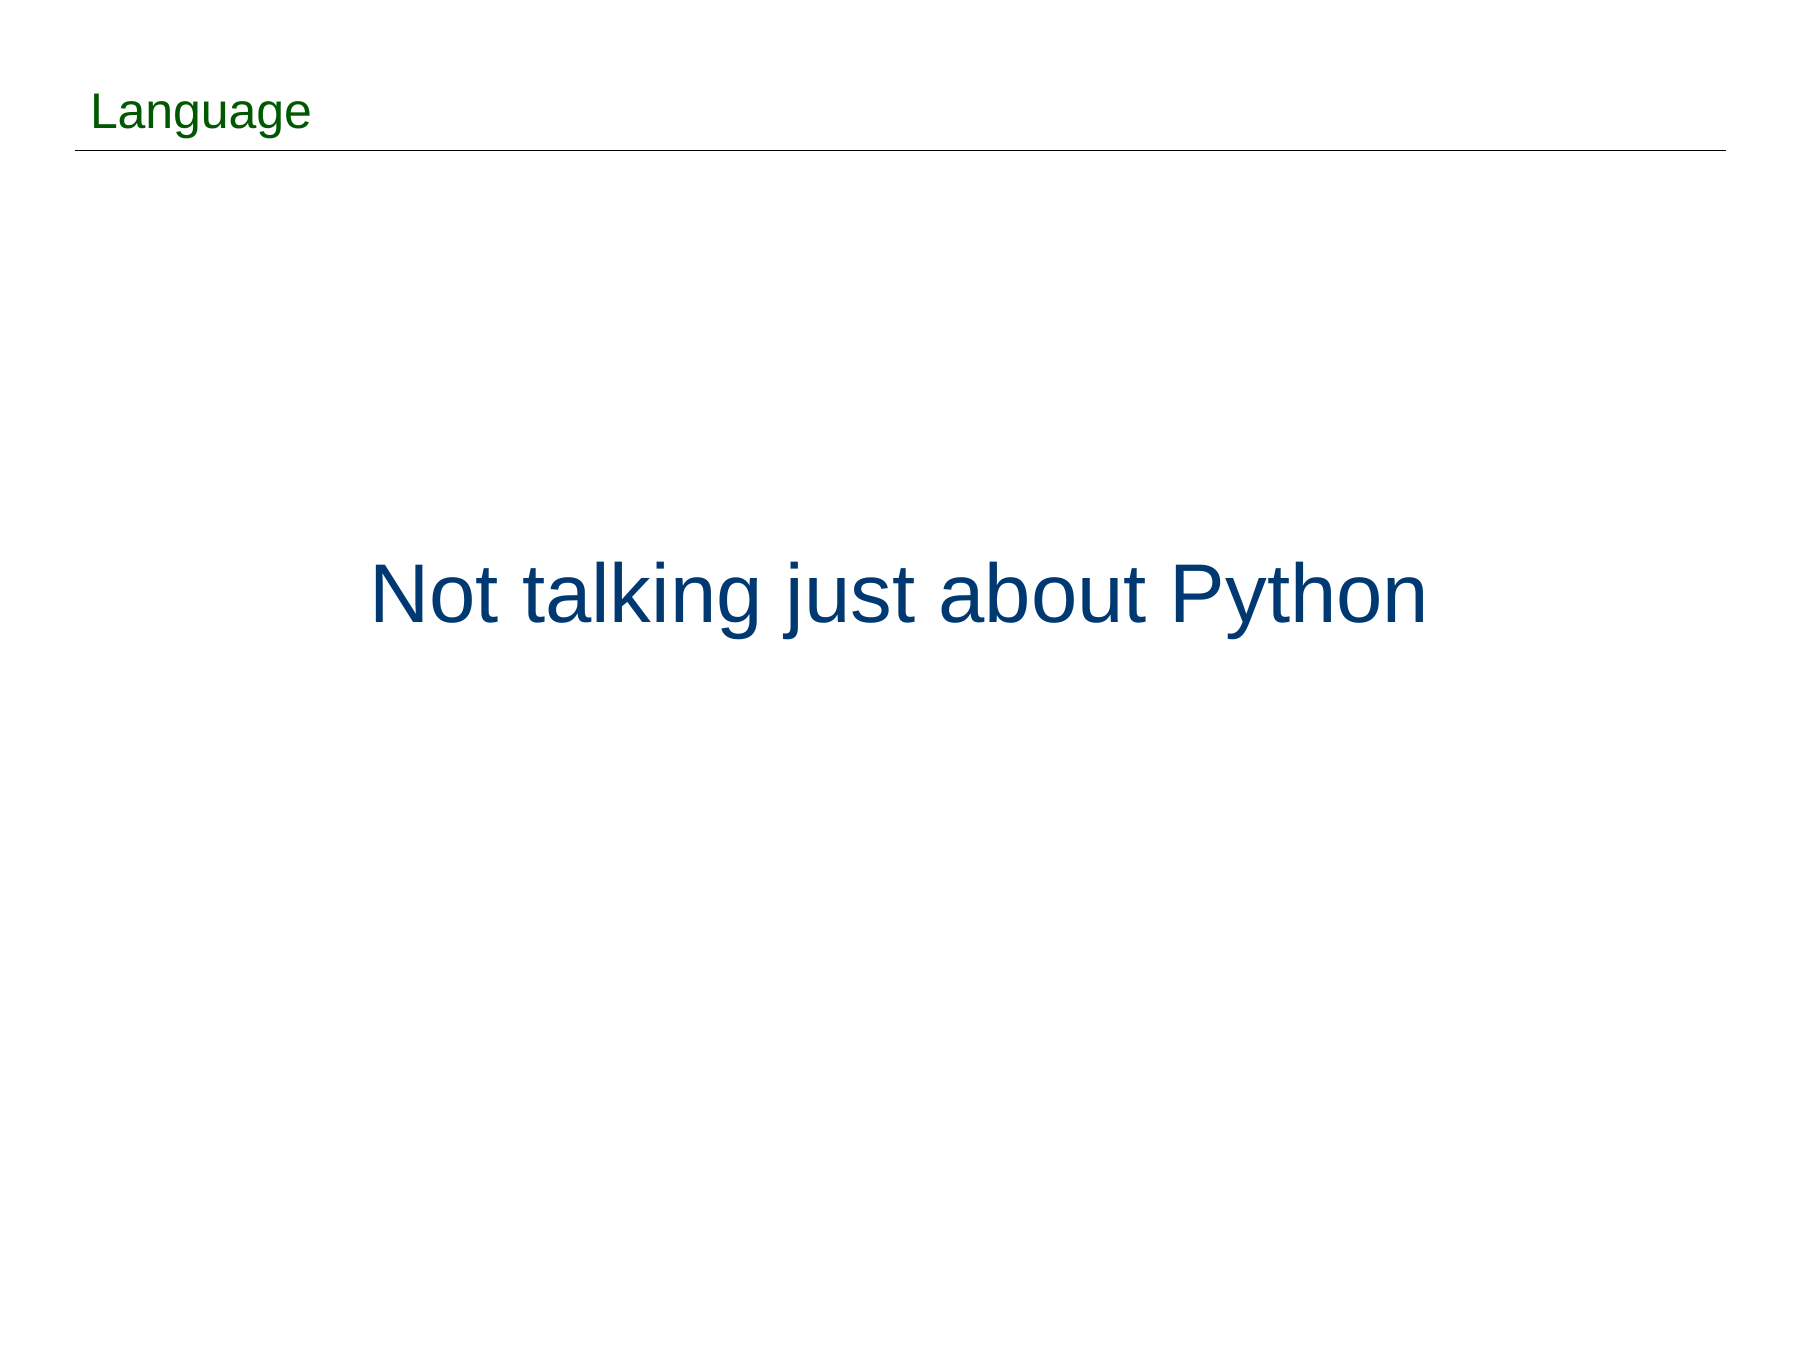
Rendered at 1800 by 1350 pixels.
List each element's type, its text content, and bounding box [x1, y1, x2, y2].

title Language [90, 38, 1710, 147]
text_box Not talking just about Python [0, 539, 1800, 648]
